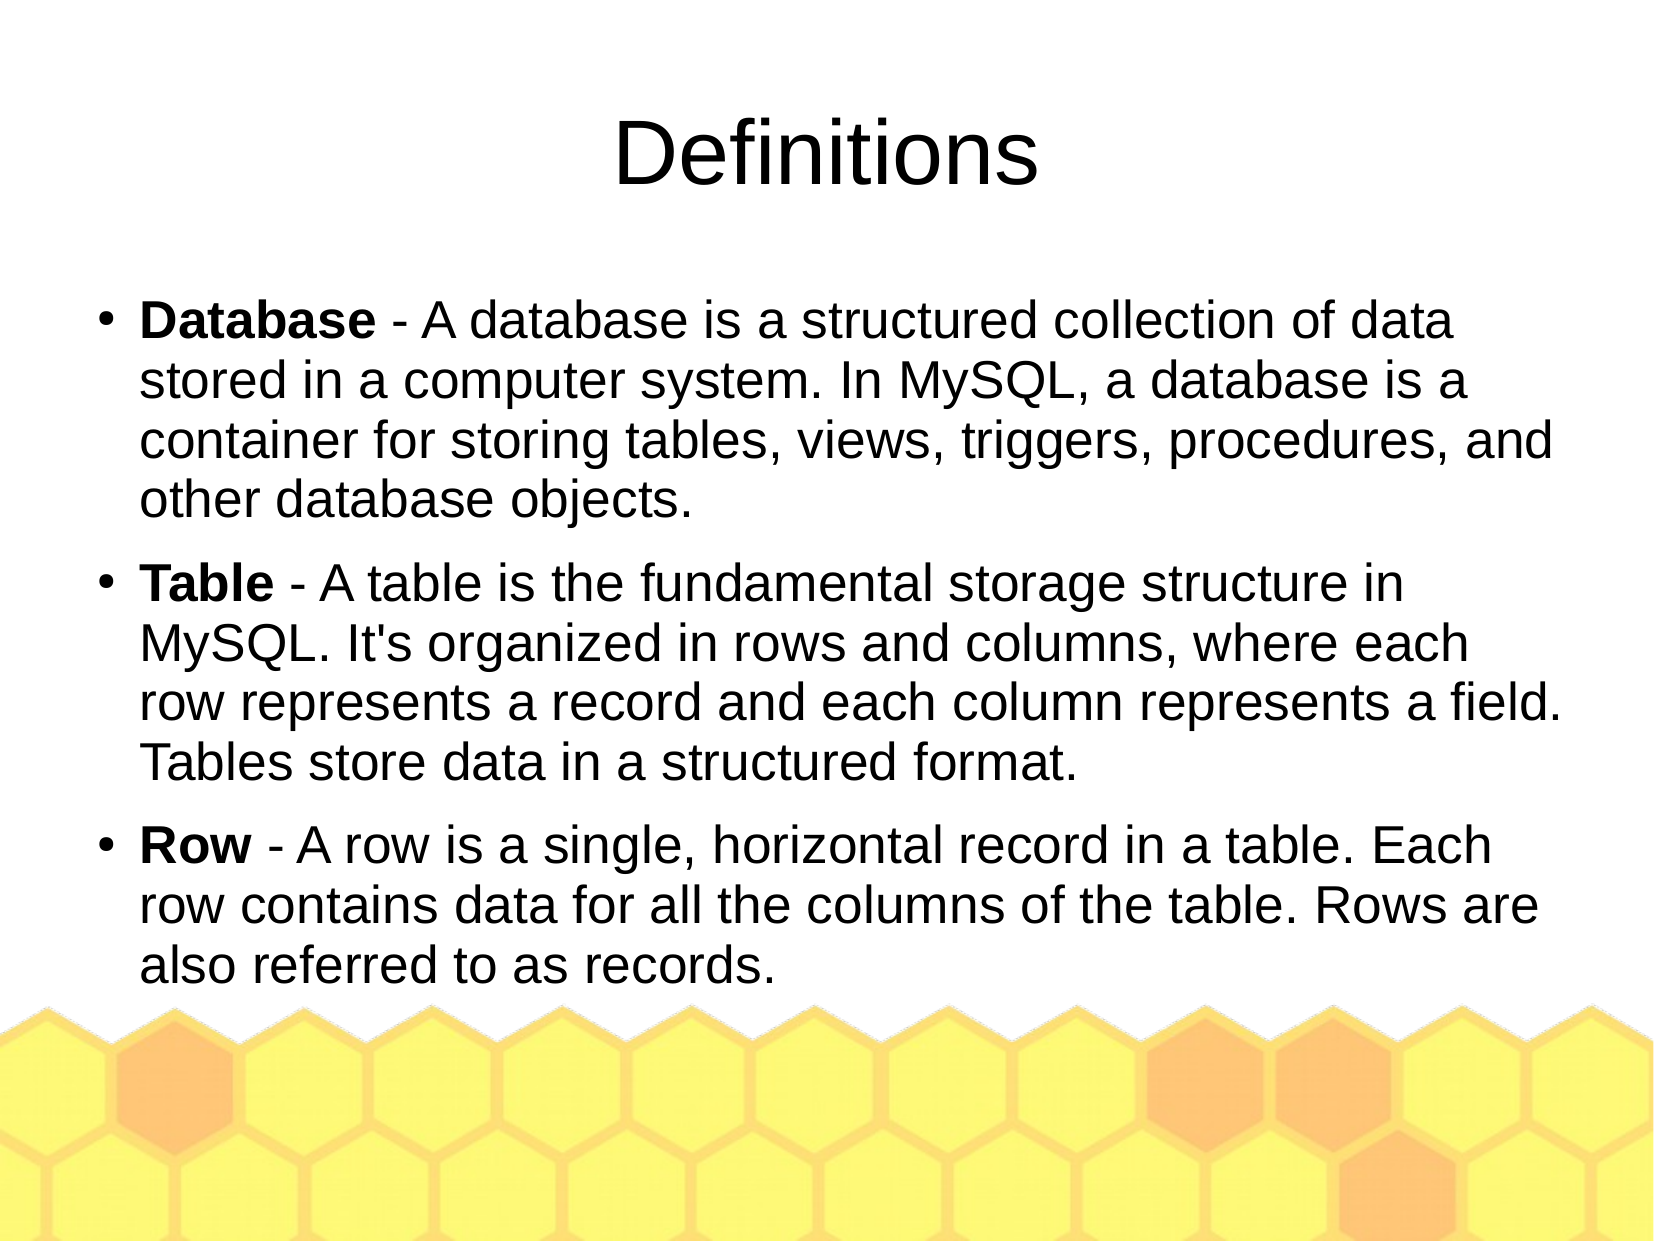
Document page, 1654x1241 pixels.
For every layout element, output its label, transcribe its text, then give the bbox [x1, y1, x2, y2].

title Definitions [82, 49, 1571, 257]
picture [0, 1001, 1654, 1241]
list Database - A database is a structured collection of data stored in a computer system. In MySQL, a database is a container for storing tables, views, triggers, procedures, and other database objects. Table - A table is the fundamental storage structure in MySQL. It's organized in rows and columns, where each row represents a record and each column represents a field. Tables store data in a structured format. Row - A row is a single, horizontal record in a table. Each row contains data for all the columns of the table. Rows are also referred to as records. [82, 290, 1571, 1010]
